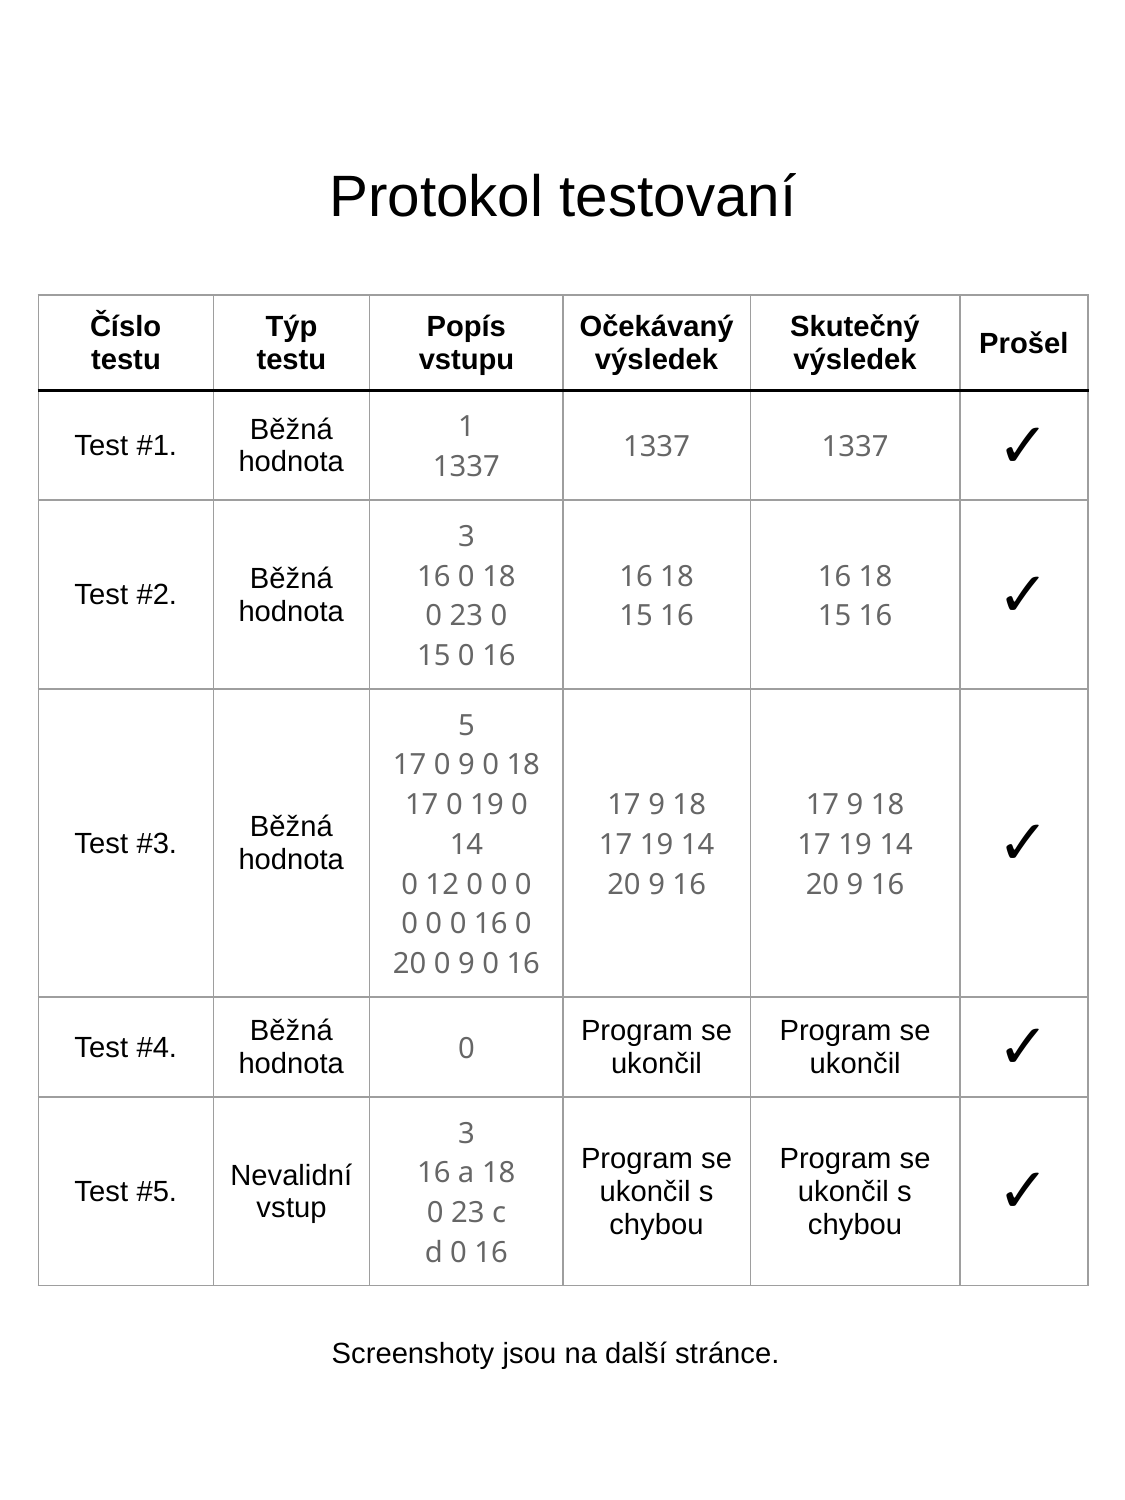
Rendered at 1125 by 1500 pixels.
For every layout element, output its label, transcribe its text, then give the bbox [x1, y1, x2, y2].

table_header Týp testu [214, 296, 369, 389]
table_cell 3 16 a 18 0 23 c d 0 16 [370, 1098, 562, 1285]
table_cell 17 9 18 17 19 14 20 9 16 [751, 690, 959, 996]
table_cell Program se ukončil [564, 998, 750, 1096]
table_cell Test #3. [39, 690, 213, 996]
table_cell 1337 [564, 392, 750, 499]
table_cell 16 18 15 16 [751, 501, 959, 688]
table_cell 5 17 0 9 0 18 17 0 19 0 14 0 12 0 0 0 0 0 0 16 0 20 0 9 0 16 [370, 690, 562, 996]
table_header Prošel [961, 296, 1087, 389]
table_cell Běžná hodnota [214, 690, 369, 996]
table_cell Test #4. [39, 998, 213, 1096]
table_header Číslo testu [39, 296, 213, 389]
table_cell Test #2. [39, 501, 213, 688]
table_cell 16 18 15 16 [564, 501, 750, 688]
table_cell ✓ [961, 501, 1087, 688]
table_cell Program se ukončil s chybou [751, 1098, 959, 1285]
table_cell Program se ukončil s chybou [564, 1098, 750, 1285]
table_cell Nevalidní vstup [214, 1098, 369, 1285]
table_cell 1337 [751, 392, 959, 499]
text_box Screenshoty jsou na další stránce. [316, 1319, 810, 1385]
title Protokol testovaní [38, 129, 1088, 294]
table_header Popís vstupu [370, 296, 562, 389]
table_cell Test #1. [39, 392, 213, 499]
table_cell 0 [370, 998, 562, 1096]
table_cell ✓ [961, 1098, 1087, 1285]
table_cell 3 16 0 18 0 23 0 15 0 16 [370, 501, 562, 688]
table_cell Test #5. [39, 1098, 213, 1285]
table_header Skutečný výsledek [751, 296, 959, 389]
table_header Očekávaný výsledek [564, 296, 750, 389]
table_cell 17 9 18 17 19 14 20 9 16 [564, 690, 750, 996]
table_cell ✓ [961, 998, 1087, 1096]
table_cell Běžná hodnota [214, 392, 369, 499]
table_cell ✓ [961, 392, 1087, 499]
table_cell Běžná hodnota [214, 501, 369, 688]
table_cell ✓ [961, 690, 1087, 996]
table_cell Běžná hodnota [214, 998, 369, 1096]
table_cell Program se ukončil [751, 998, 959, 1096]
table_cell 1 1337 [370, 392, 562, 499]
